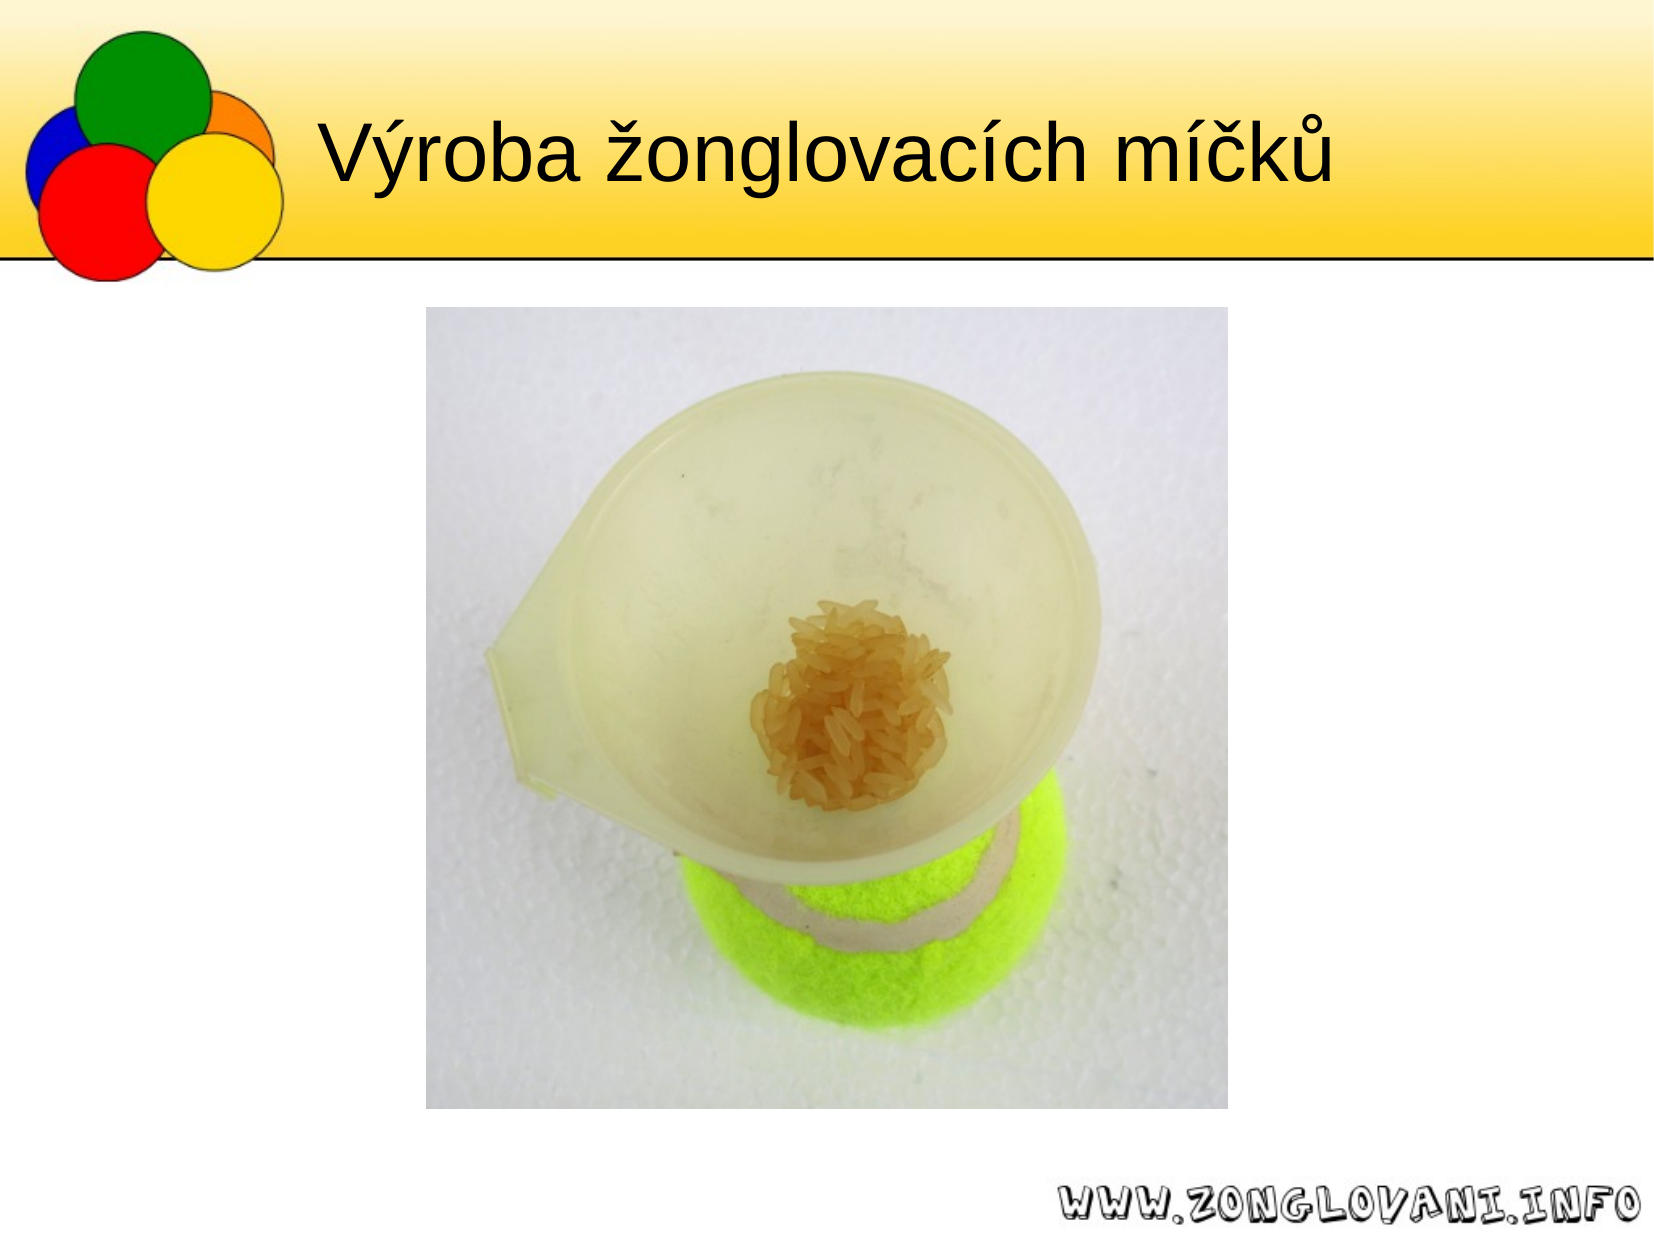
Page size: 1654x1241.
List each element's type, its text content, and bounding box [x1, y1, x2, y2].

title Výroba žonglovacích míčků [82, 49, 1571, 257]
picture [0, 0, 1654, 1241]
